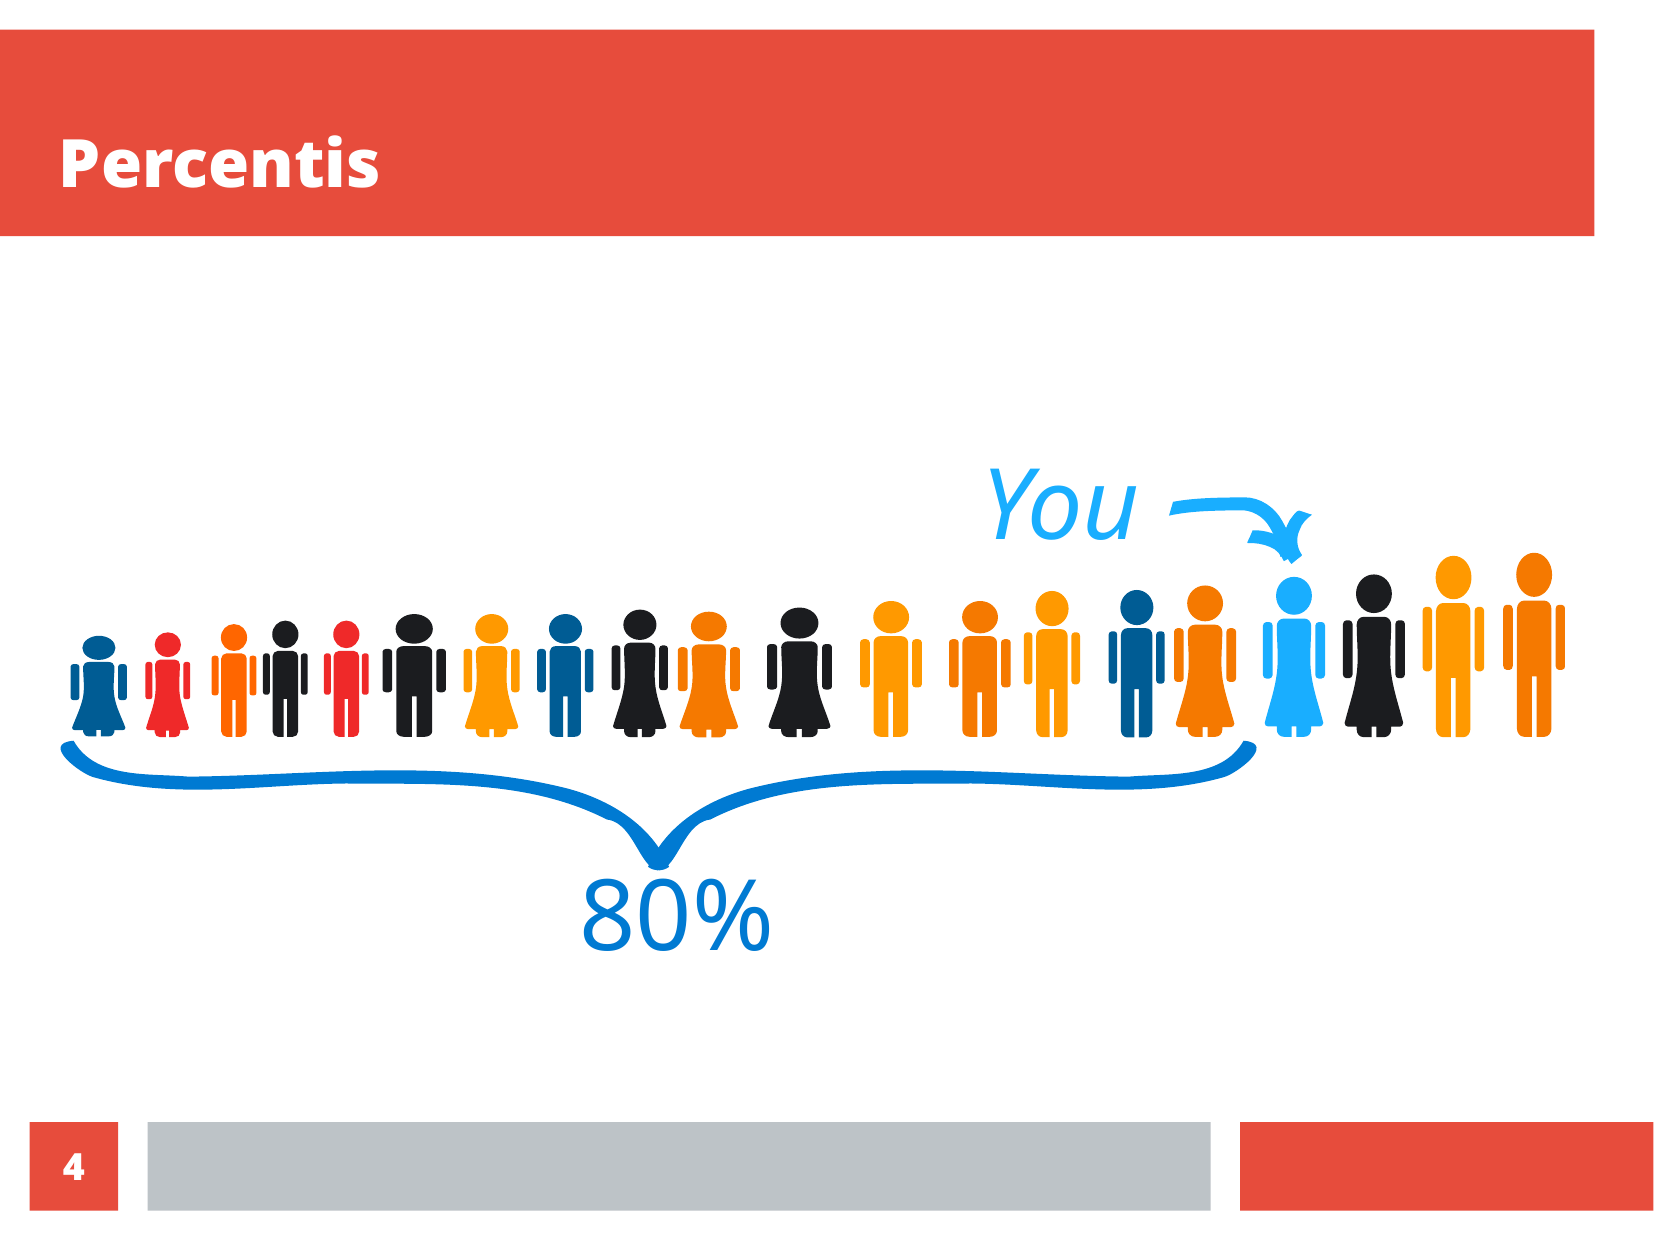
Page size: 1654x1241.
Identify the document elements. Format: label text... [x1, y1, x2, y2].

picture [59, 466, 1565, 952]
title Percentis [59, 59, 1595, 207]
